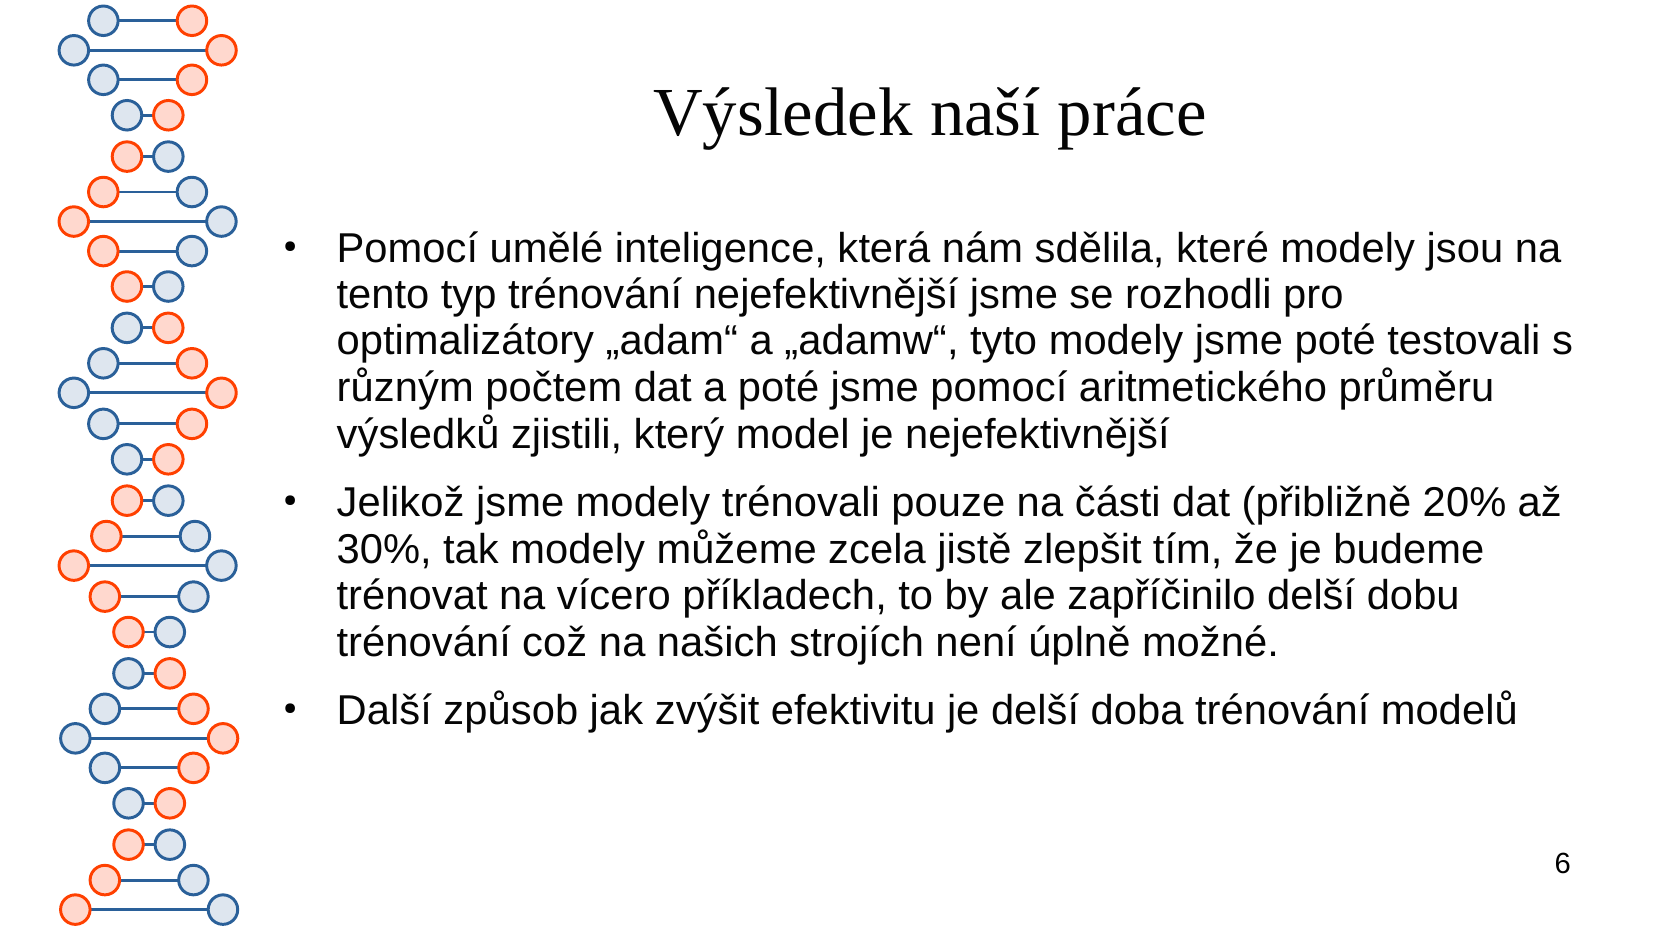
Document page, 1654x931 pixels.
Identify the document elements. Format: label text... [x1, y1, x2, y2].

list Pomocí umělé inteligence, která nám sdělila, které modely jsou na tento typ trénování nejefektivnější jsme se rozhodli pro optimalizátory „adam“ a „adamw“, tyto modely jsme poté testovali s různým počtem dat a poté jsme pomocí aritmetického průměru výsledků zjistili, který model je nejefektivnější Jelikož jsme modely trénovali pouze na části dat (přibližně 20% až 30%, tak modely můžeme zcela jistě zlepšit tím, že je budeme trénovat na vícero příkladech, to by ale zapříčinilo delší dobu trénování což na našich strojích není úplně možné. Další způsob jak zvýšit efektivitu je delší doba trénování modelů [265, 224, 1595, 764]
title Výsledek naší práce [265, 35, 1595, 189]
